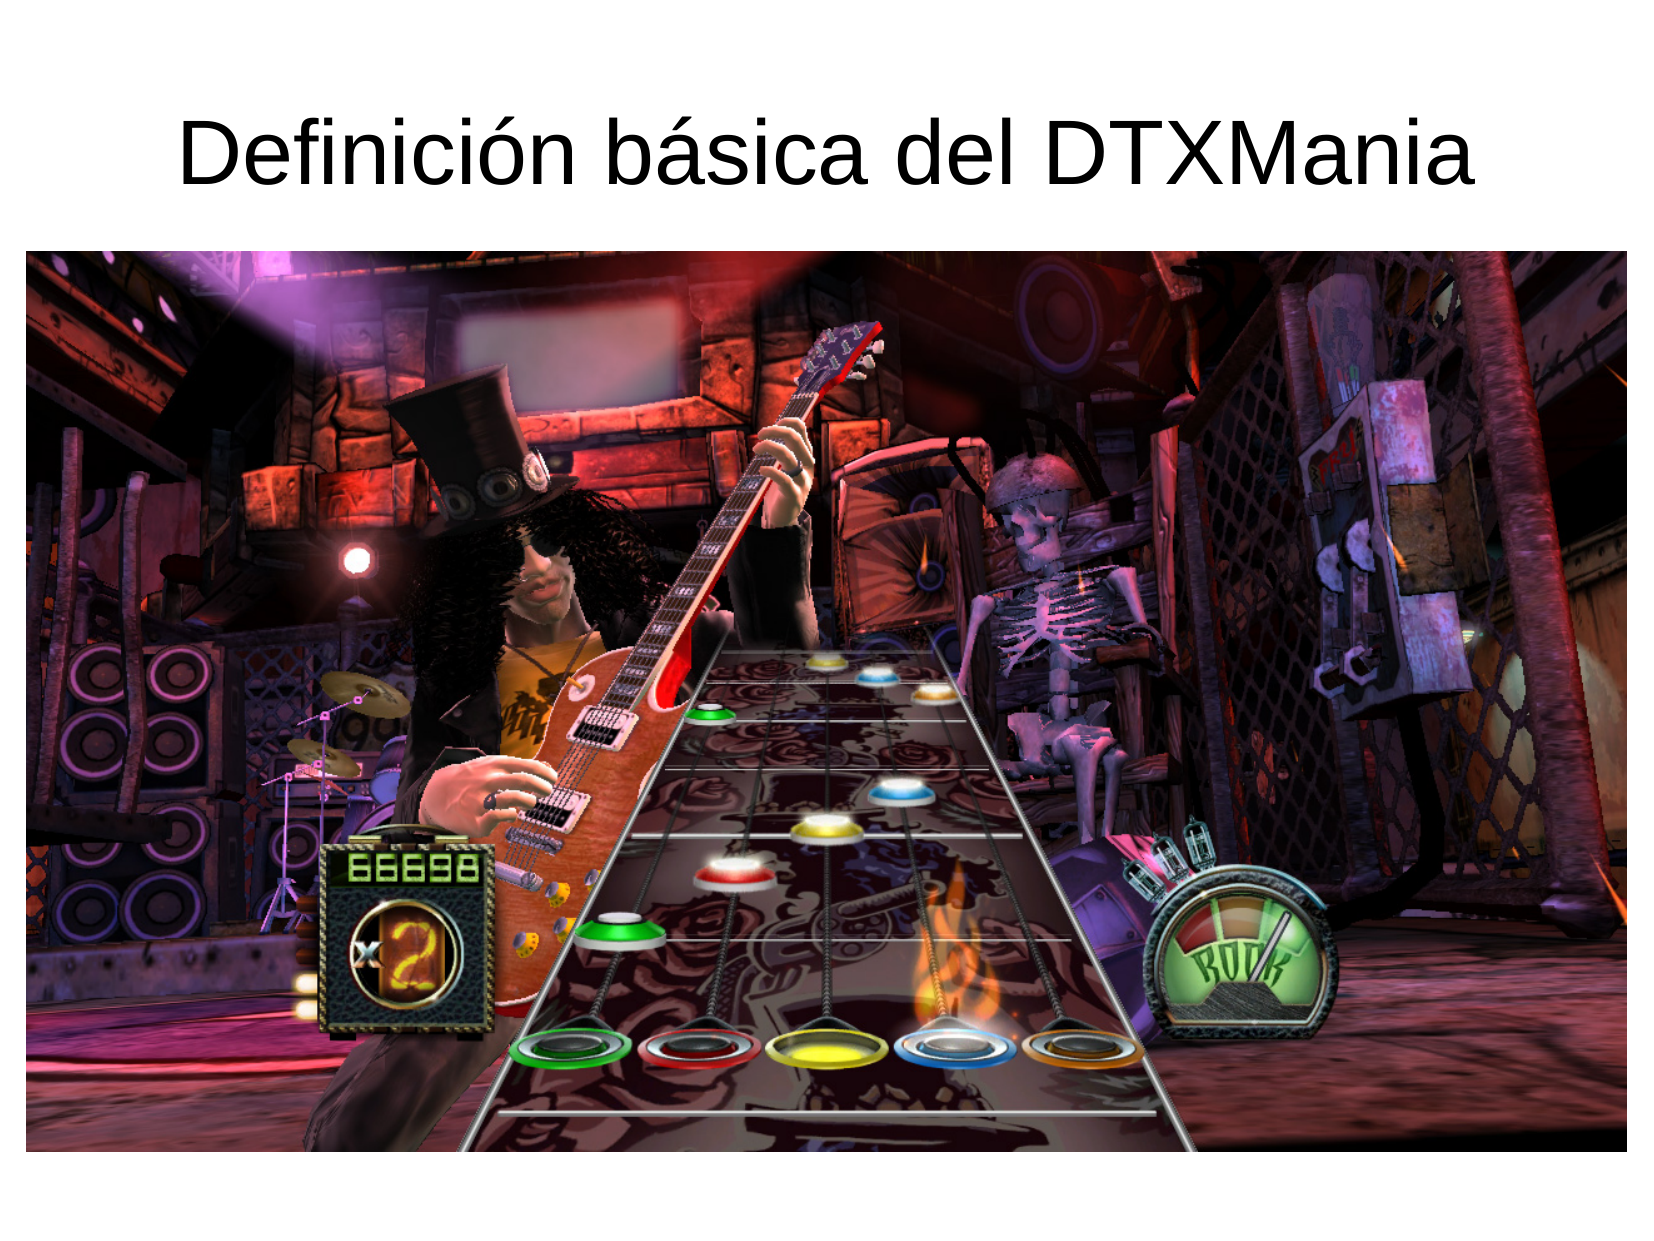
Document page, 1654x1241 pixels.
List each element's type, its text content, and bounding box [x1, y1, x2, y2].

title Definición básica del DTXMania [82, 49, 1571, 251]
picture [26, 251, 1627, 1152]
